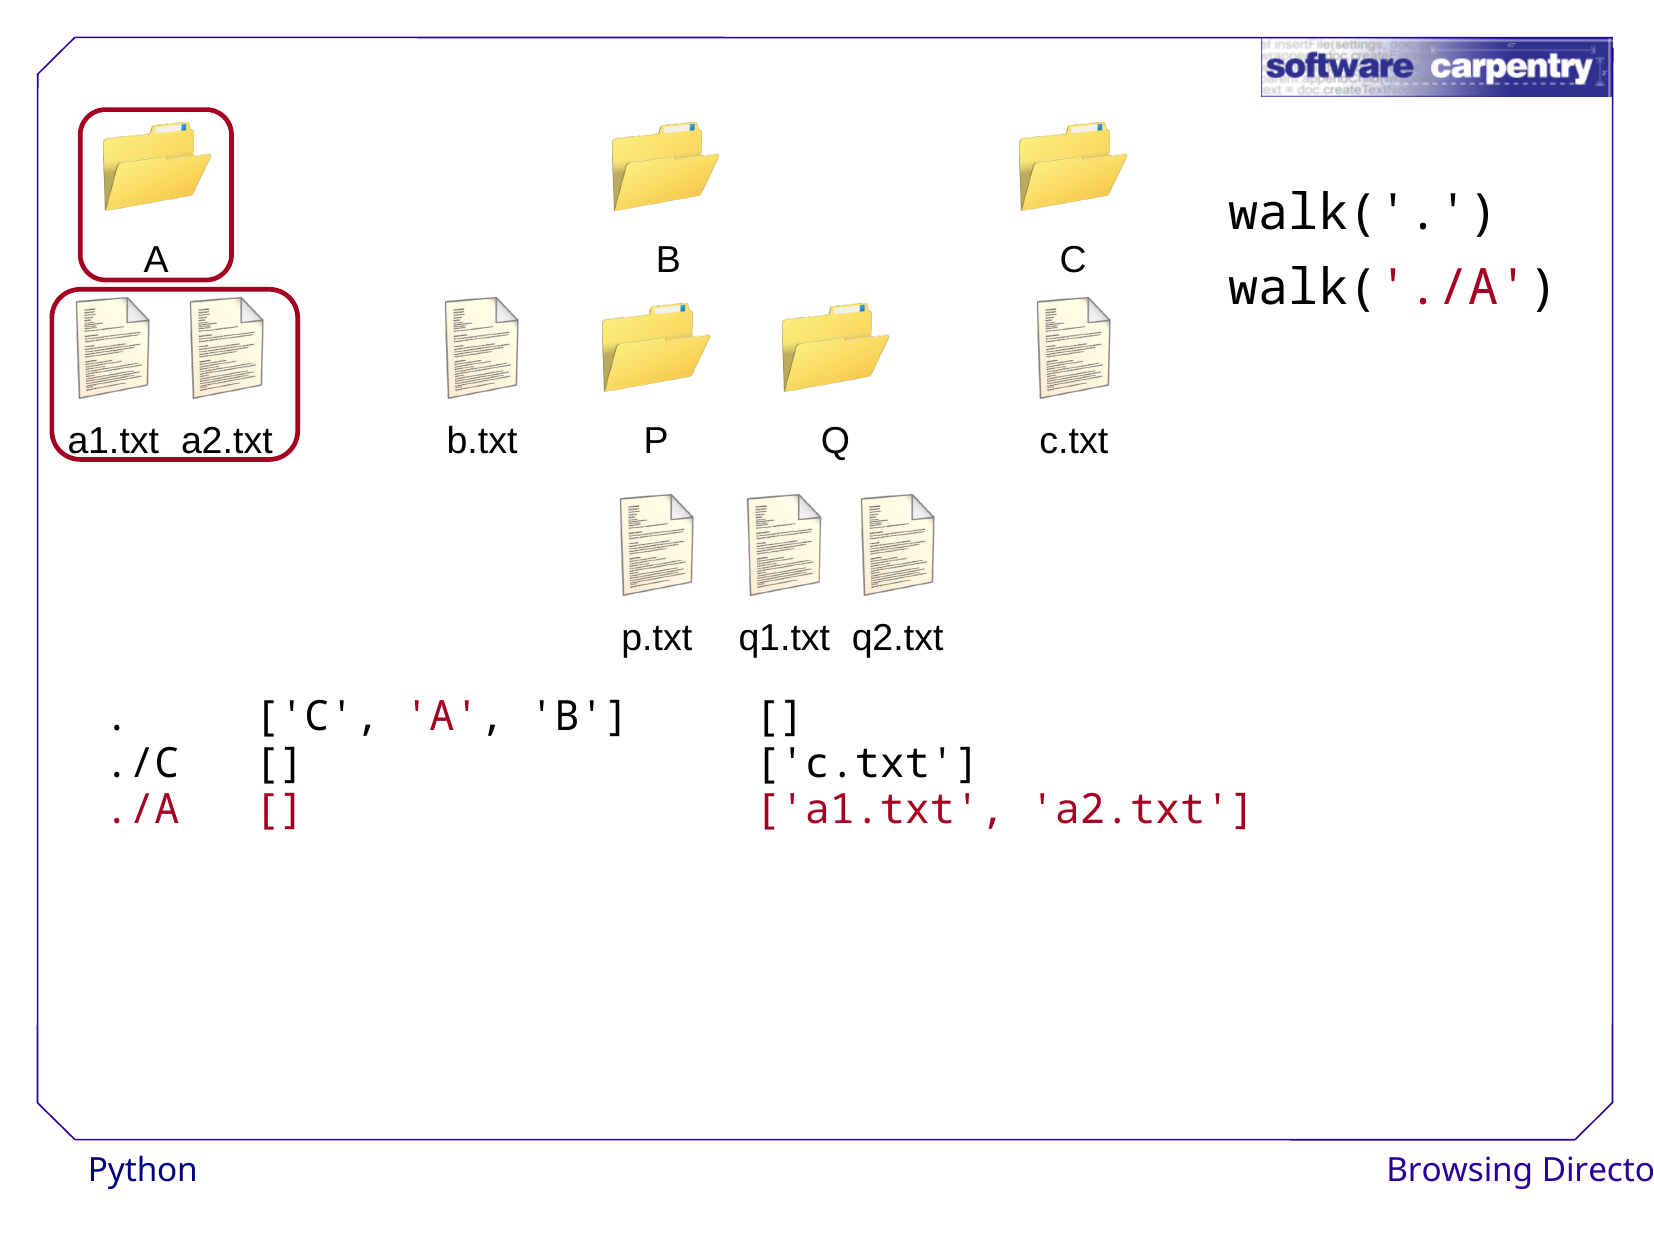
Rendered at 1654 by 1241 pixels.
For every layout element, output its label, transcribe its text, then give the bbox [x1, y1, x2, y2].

text_box p.txt [606, 609, 708, 668]
picture [727, 487, 955, 602]
text_box c.txt [1024, 412, 1124, 470]
text_box Q [805, 412, 865, 470]
text_box . ['C', 'A', 'B'] [] ./C [] ['c.txt'] ./A [] ['a1.txt', 'a2.txt'] [89, 686, 1512, 1150]
text_box a1.txt [52, 446, 175, 470]
picture [56, 292, 284, 404]
text_box A [128, 231, 184, 277]
text_box b.txt [431, 412, 533, 470]
picture [56, 290, 64, 297]
text_box a2.txt [175, 457, 288, 470]
picture [598, 289, 714, 405]
text_box q1.txt [723, 609, 846, 668]
text_box q2.txt [846, 609, 959, 668]
picture [1015, 108, 1131, 224]
picture [778, 289, 893, 405]
text_box B [640, 231, 696, 290]
text_box a1.txt [55, 412, 175, 457]
picture [1017, 290, 1131, 404]
text_box a2.txt [175, 412, 288, 457]
text_box P [628, 412, 684, 470]
picture [600, 487, 714, 602]
text_box C [1044, 231, 1102, 290]
picture [608, 108, 723, 224]
picture [1261, 39, 1613, 97]
picture [99, 112, 215, 224]
picture [425, 290, 539, 404]
text_box walk('.') walk('./A') [1214, 156, 1517, 252]
